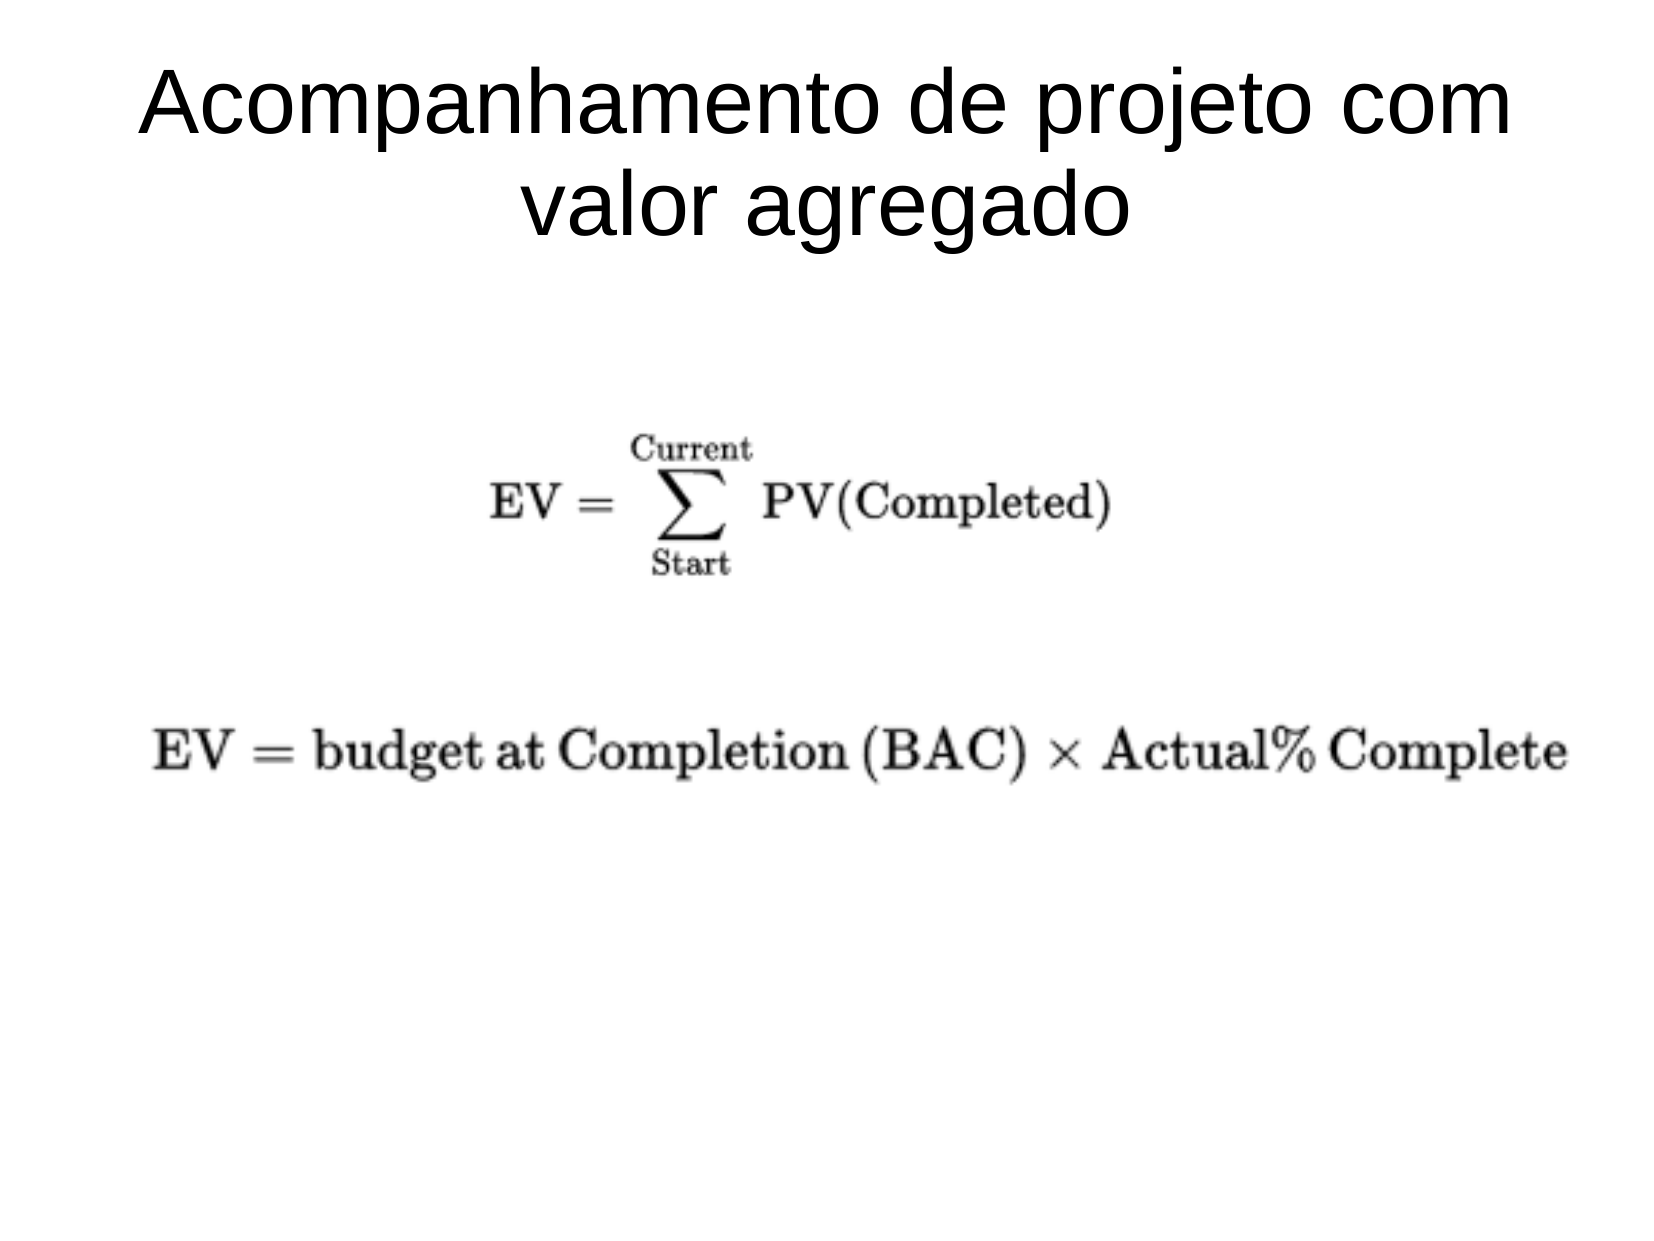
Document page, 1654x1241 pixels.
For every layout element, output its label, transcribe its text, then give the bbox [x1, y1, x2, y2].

picture [483, 378, 1146, 603]
picture [94, 649, 1619, 817]
title Acompanhamento de projeto com valor agregado [82, 49, 1571, 257]
